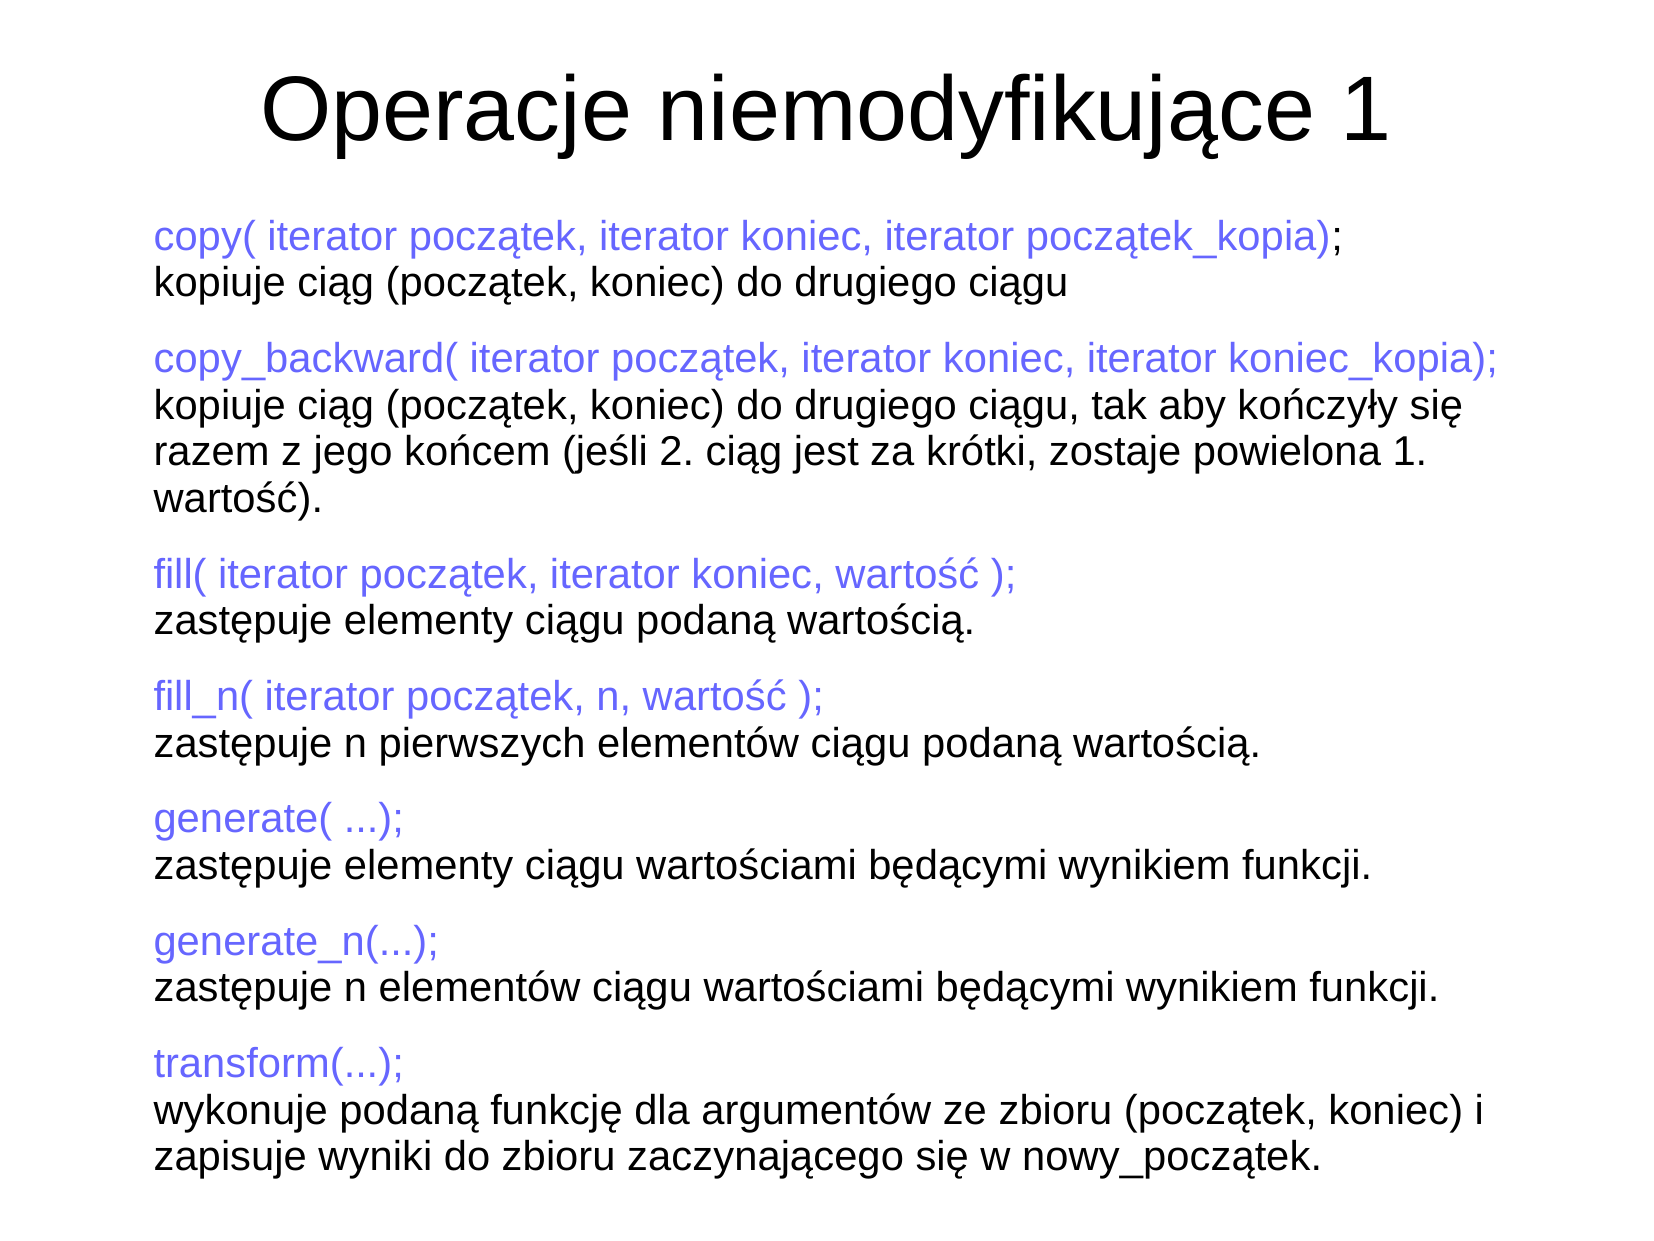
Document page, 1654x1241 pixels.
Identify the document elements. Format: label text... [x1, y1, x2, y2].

title Operacje niemodyfikujące 1 [82, 5, 1571, 212]
list copy( iterator początek, iterator koniec, iterator początek_kopia); kopiuje ciąg (początek, koniec) do drugiego ciągu copy_backward( iterator początek, iterator koniec, iterator koniec_kopia); kopiuje ciąg (początek, koniec) do drugiego ciągu, tak aby kończyły się razem z jego końcem (jeśli 2. ciąg jest za krótki, zostaje powielona 1. wartość). fill( iterator początek, iterator koniec, wartość ); zastępuje elementy ciągu podaną wartością. fill_n( iterator początek, n, wartość ); zastępuje n pierwszych elementów ciągu podaną wartością. generate( ...); zastępuje elementy ciągu wartościami będącymi wynikiem funkcji. generate_n(...); zastępuje n elementów ciągu wartościami będącymi wynikiem funkcji. transform(...); wykonuje podaną funkcję dla argumentów ze zbioru (początek, koniec) i zapisuje wyniki do zbioru zaczynającego się w nowy_początek. [82, 212, 1571, 1185]
